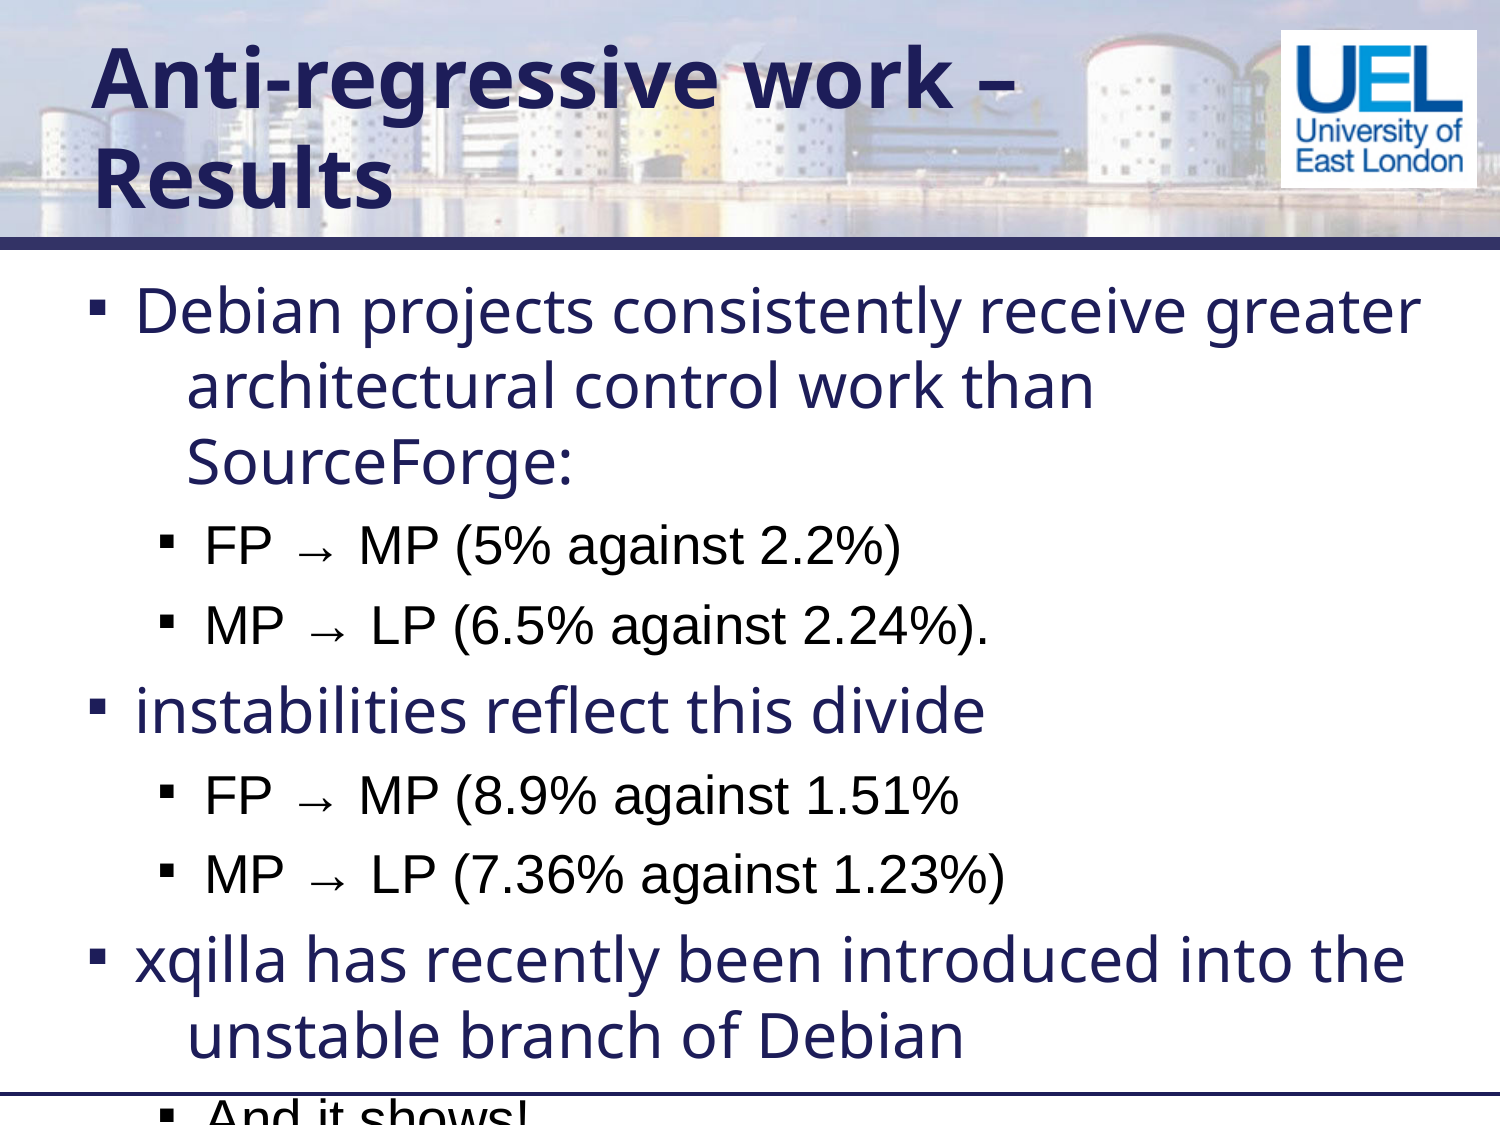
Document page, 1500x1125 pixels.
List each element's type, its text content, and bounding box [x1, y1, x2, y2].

title Anti-regressive work – Results [76, 10, 1247, 241]
picture [0, 0, 1500, 237]
list Debian projects consistently receive greater architectural control work than SourceForge: FP → MP (5% against 2.2%) MP → LP (6.5% against 2.24%). instabilities reflect this divide FP → MP (8.9% against 1.51% MP → LP (7.36% against 1.23%) xqilla has recently been introduced into the unstable branch of Debian And it shows! [75, 263, 1477, 1125]
